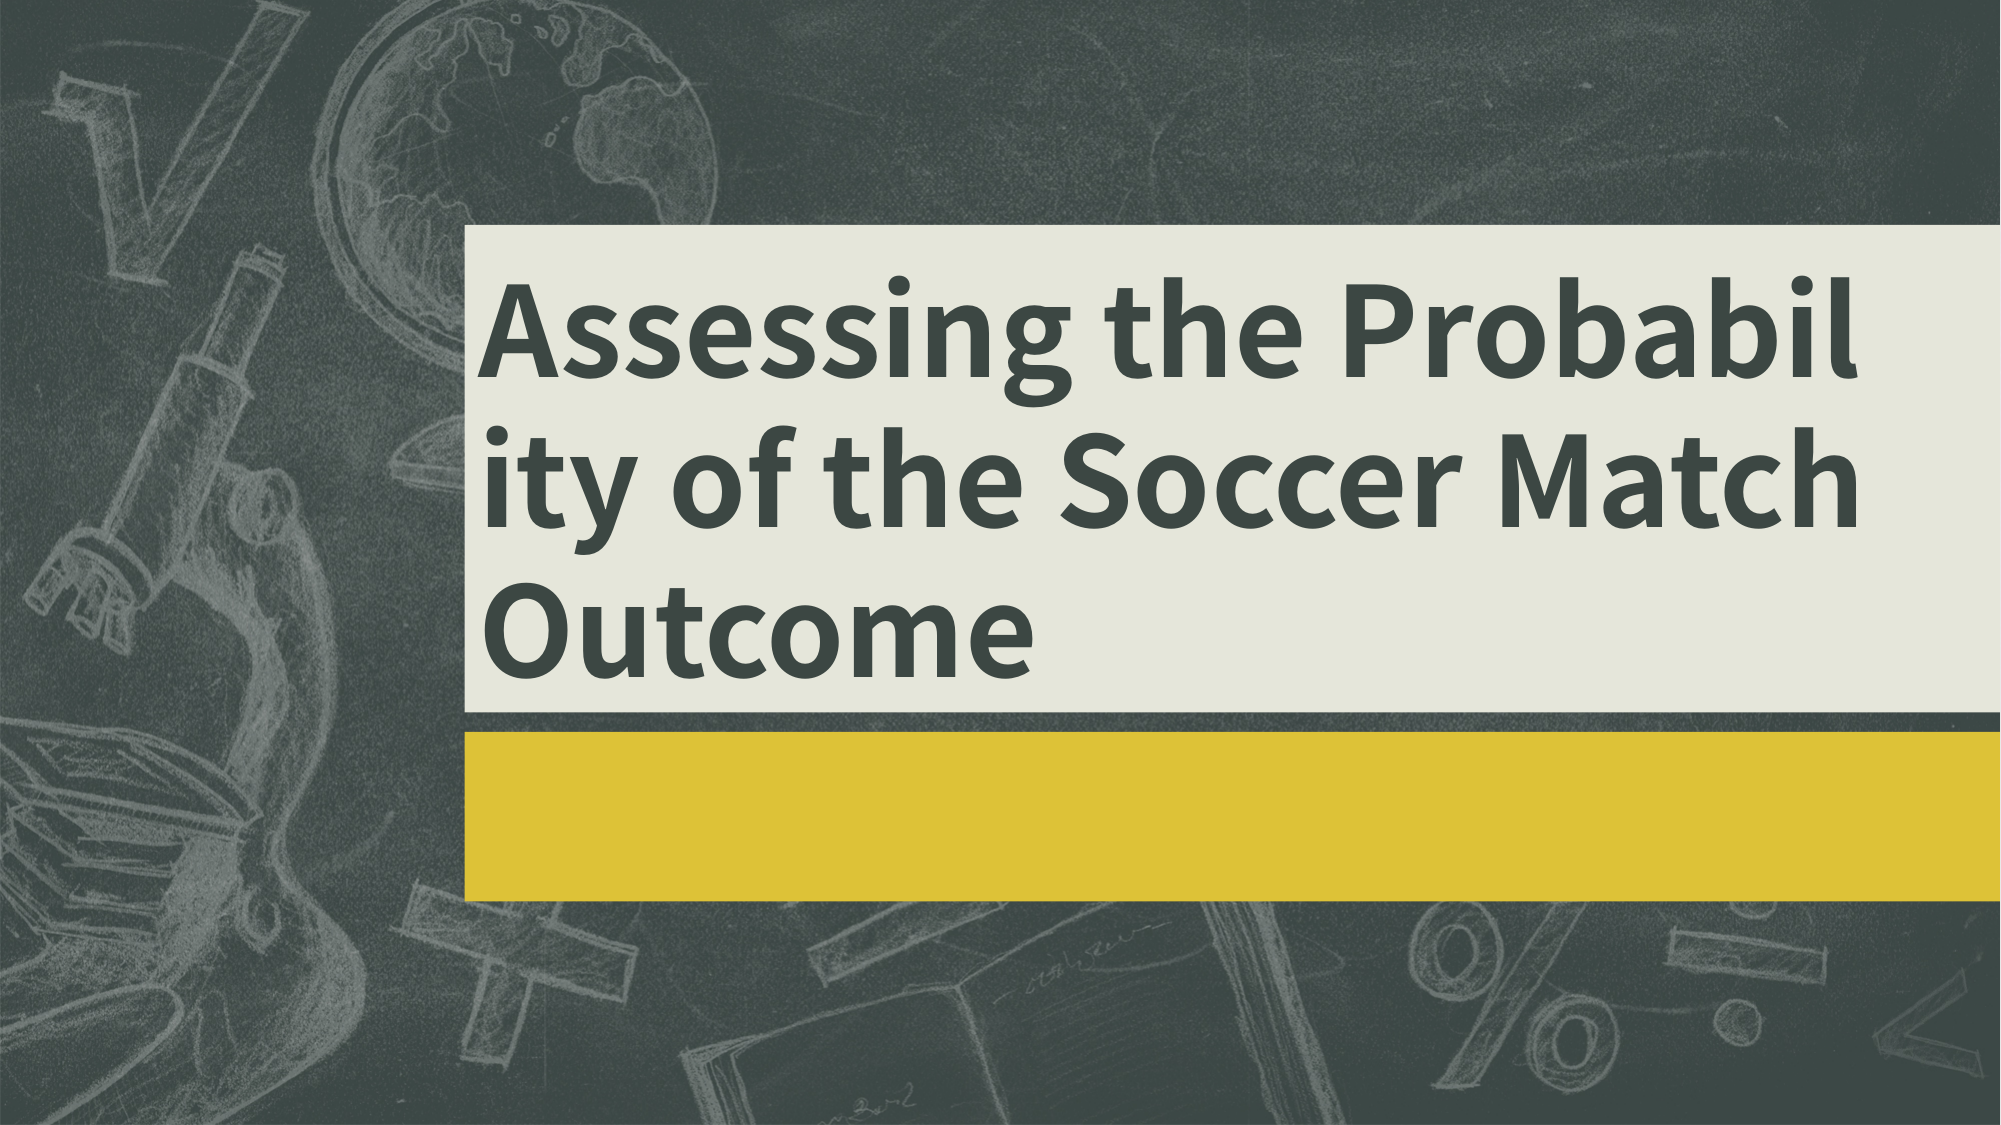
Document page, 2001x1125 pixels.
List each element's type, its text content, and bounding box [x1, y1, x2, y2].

title Assessing the Probability of the Soccer Match Outcome [463, 238, 1916, 711]
picture [0, 0, 2001, 1125]
